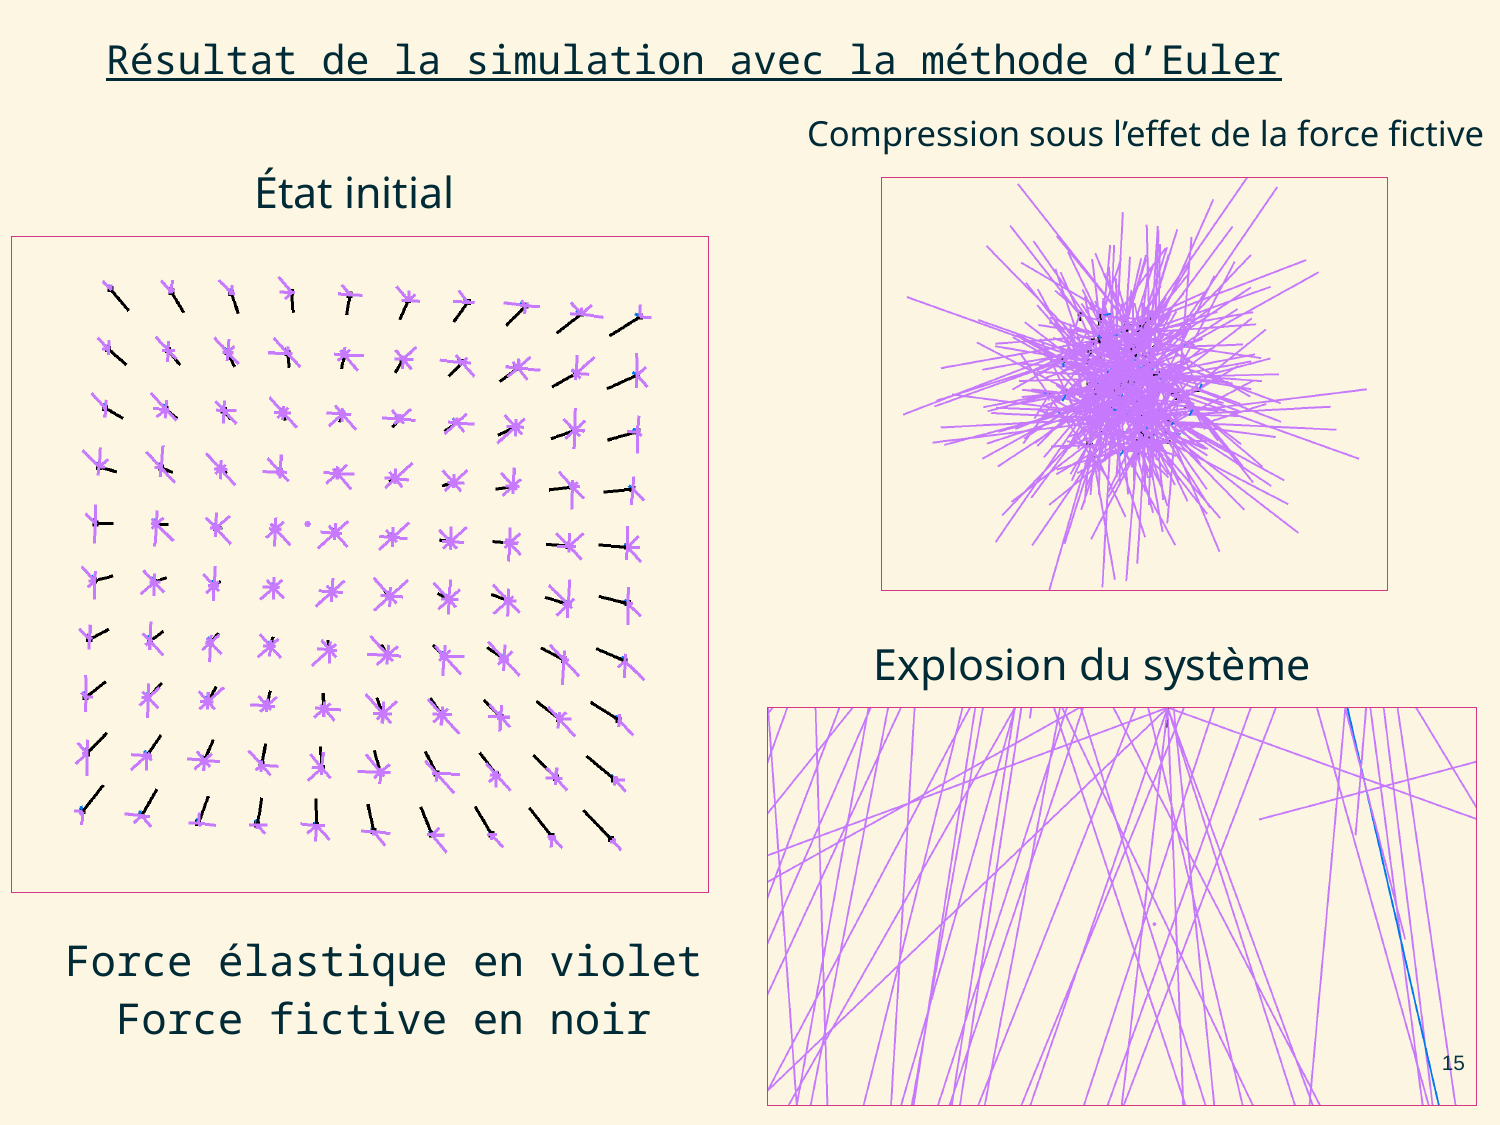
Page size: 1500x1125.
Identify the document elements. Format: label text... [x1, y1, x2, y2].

picture [881, 178, 1388, 591]
picture [11, 237, 709, 893]
title Force élastique en violet Force fictive en noir [29, 915, 739, 1063]
slide_number <numéro> [1389, 1019, 1480, 1106]
title Résultat de la simulation avec la méthode d’Euler [0, 0, 1388, 119]
title Explosion du système [738, 618, 1447, 708]
title État initial [0, 147, 709, 237]
picture [767, 707, 1477, 1106]
title Compression sous l’effet de la force fictive [791, 88, 1500, 178]
